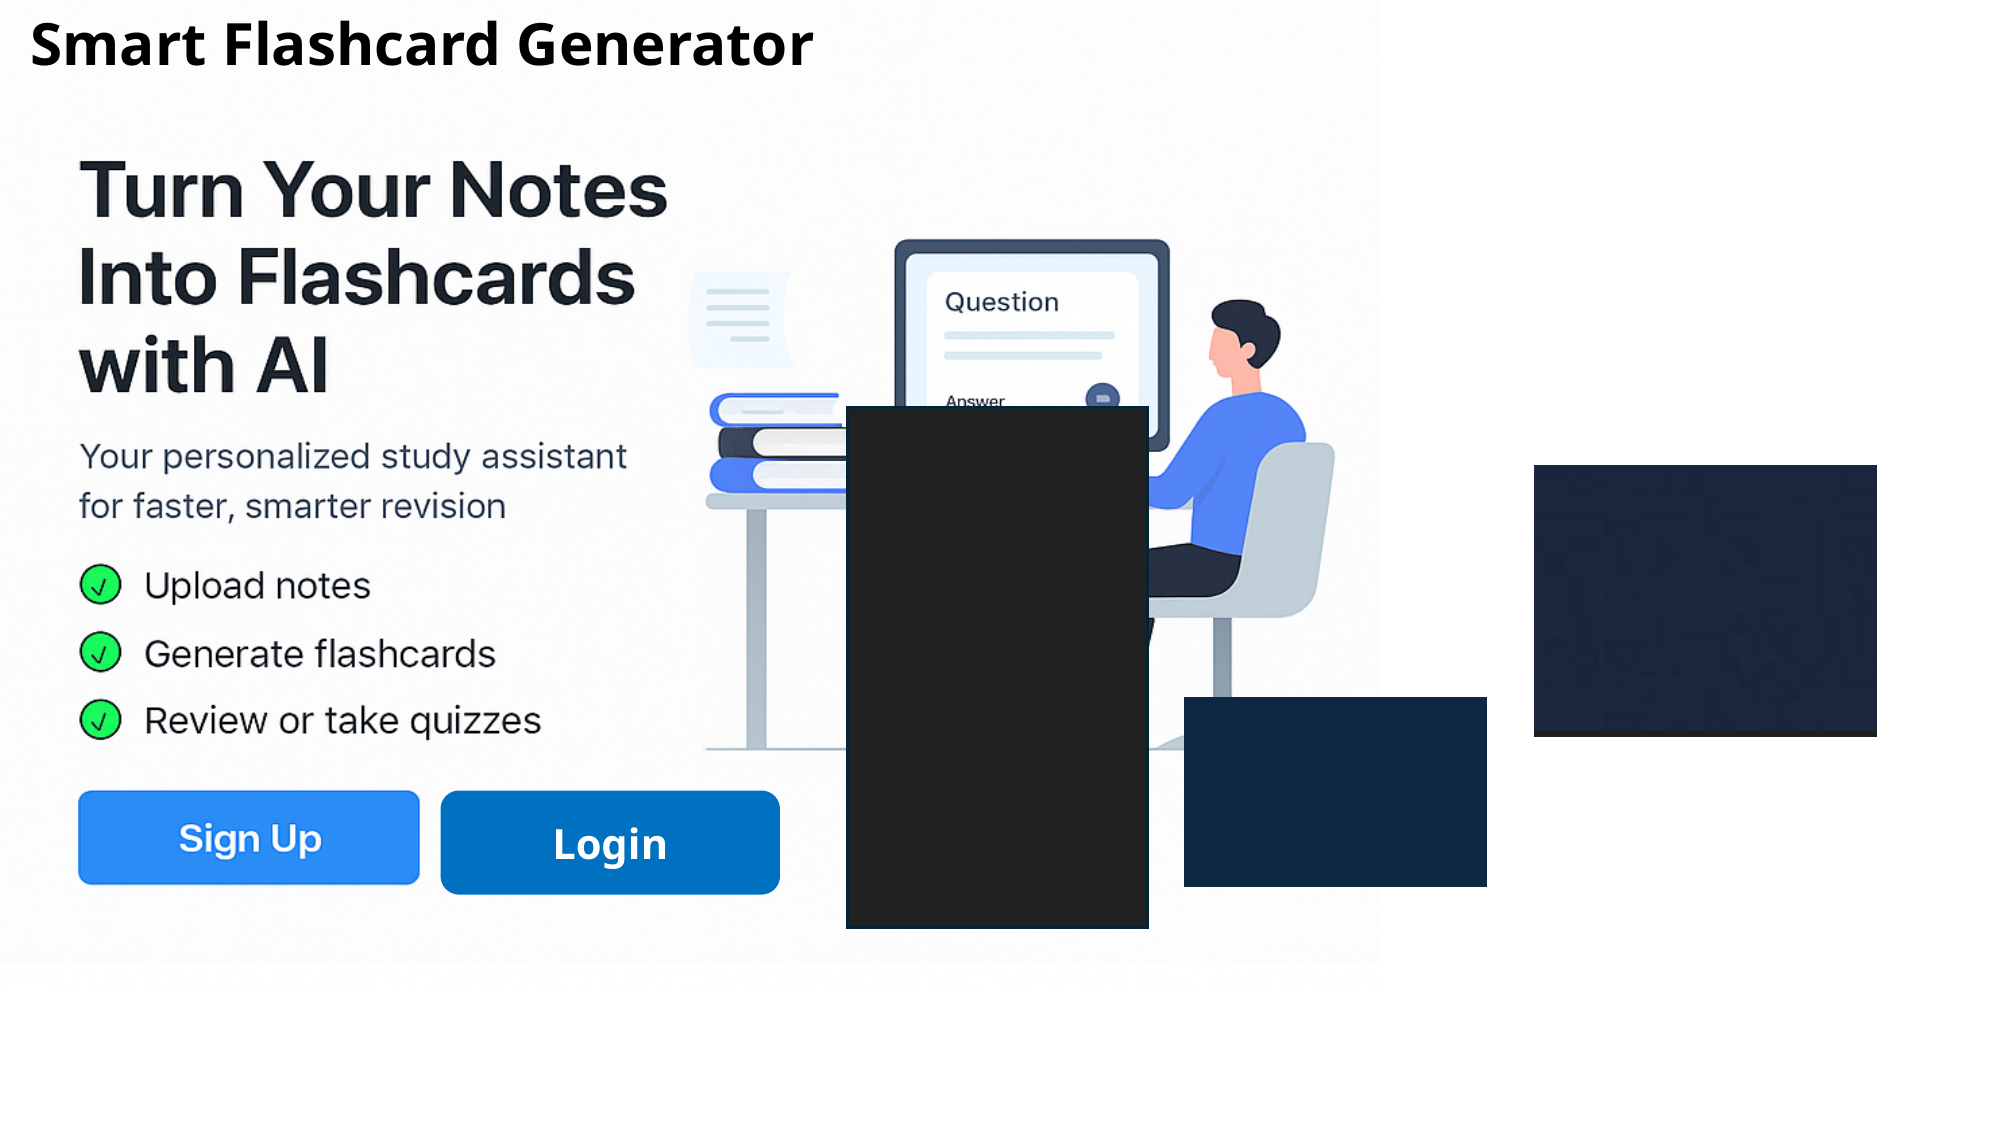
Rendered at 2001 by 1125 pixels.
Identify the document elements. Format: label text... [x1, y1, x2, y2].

picture [0, 0, 1382, 993]
picture [1534, 465, 1877, 737]
text_box Login [442, 792, 779, 893]
text_box [1186, 699, 1486, 885]
text_box Smart Flashcard Generator [15, 0, 869, 86]
text_box [848, 407, 1148, 927]
